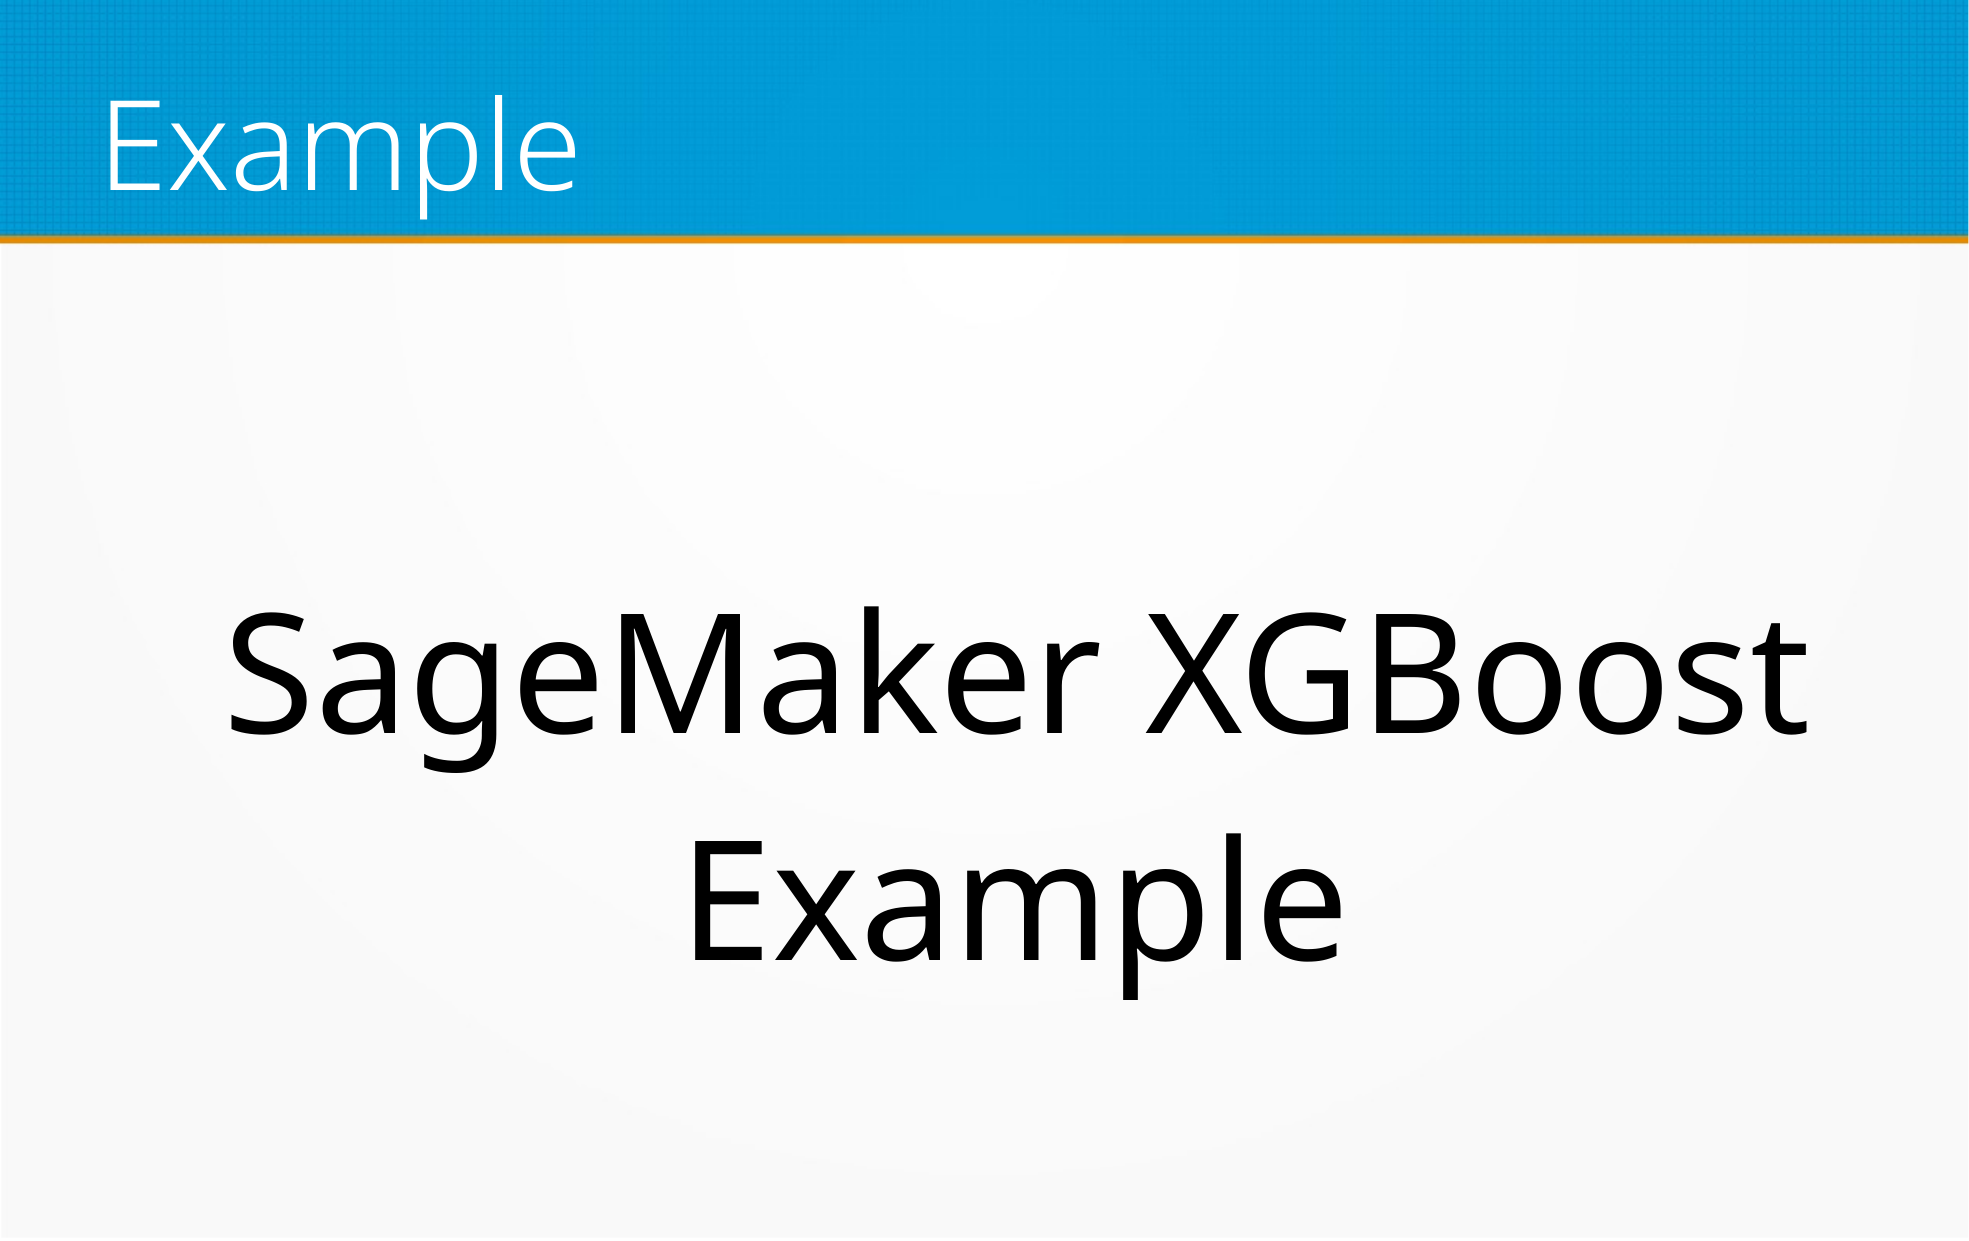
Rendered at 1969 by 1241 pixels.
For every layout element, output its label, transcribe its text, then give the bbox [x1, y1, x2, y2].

title Example [98, 19, 1870, 227]
list SageMaker XGBoost Example [98, 315, 1861, 1081]
picture [0, 233, 1969, 1241]
